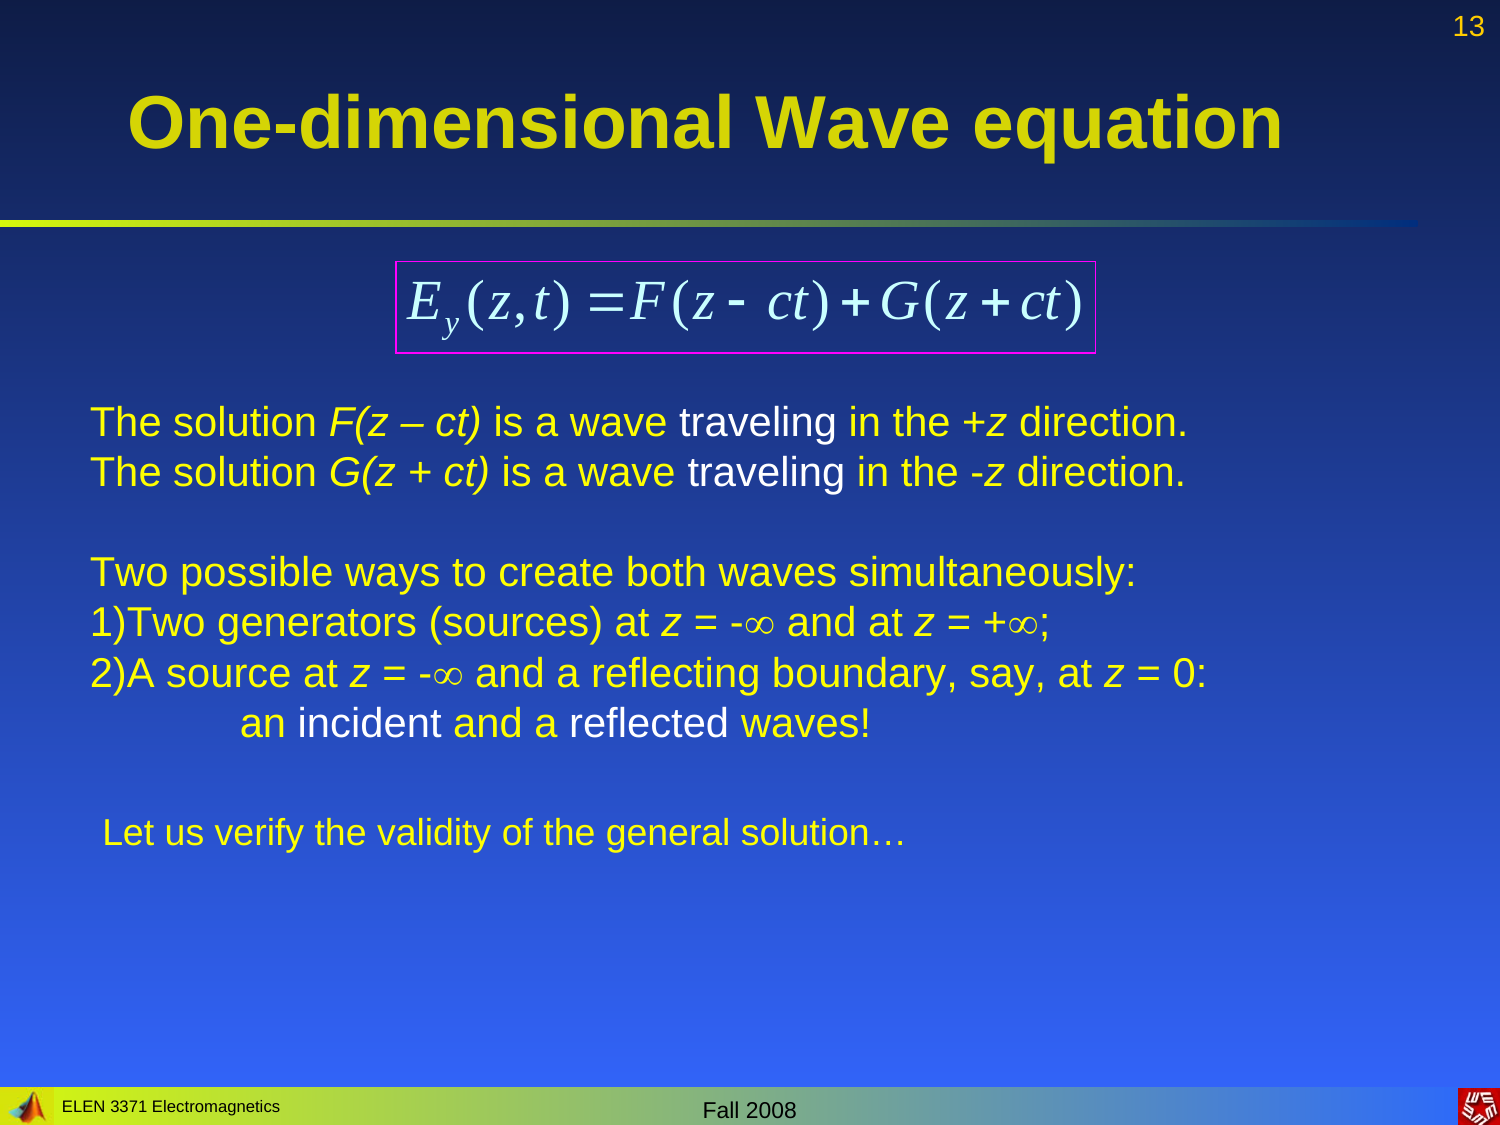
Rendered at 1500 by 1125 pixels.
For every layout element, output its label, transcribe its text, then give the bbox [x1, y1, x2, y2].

picture [0, 1087, 54, 1125]
title One-dimensional Wave equation [112, 37, 1388, 201]
picture [1458, 1088, 1500, 1125]
chart [396, 262, 1095, 353]
text_box The solution F(z – ct) is a wave traveling in the +z direction. The solution G(z + ct) is a wave traveling in the -z direction. Two possible ways to create both waves simultaneously: Two generators (sources) at z = - and at z = +; A source at z = - and a reflecting boundary, say, at z = 0: an incident and a reflected waves! [75, 387, 1413, 754]
text_box Let us verify the validity of the general solution… [87, 799, 1313, 861]
